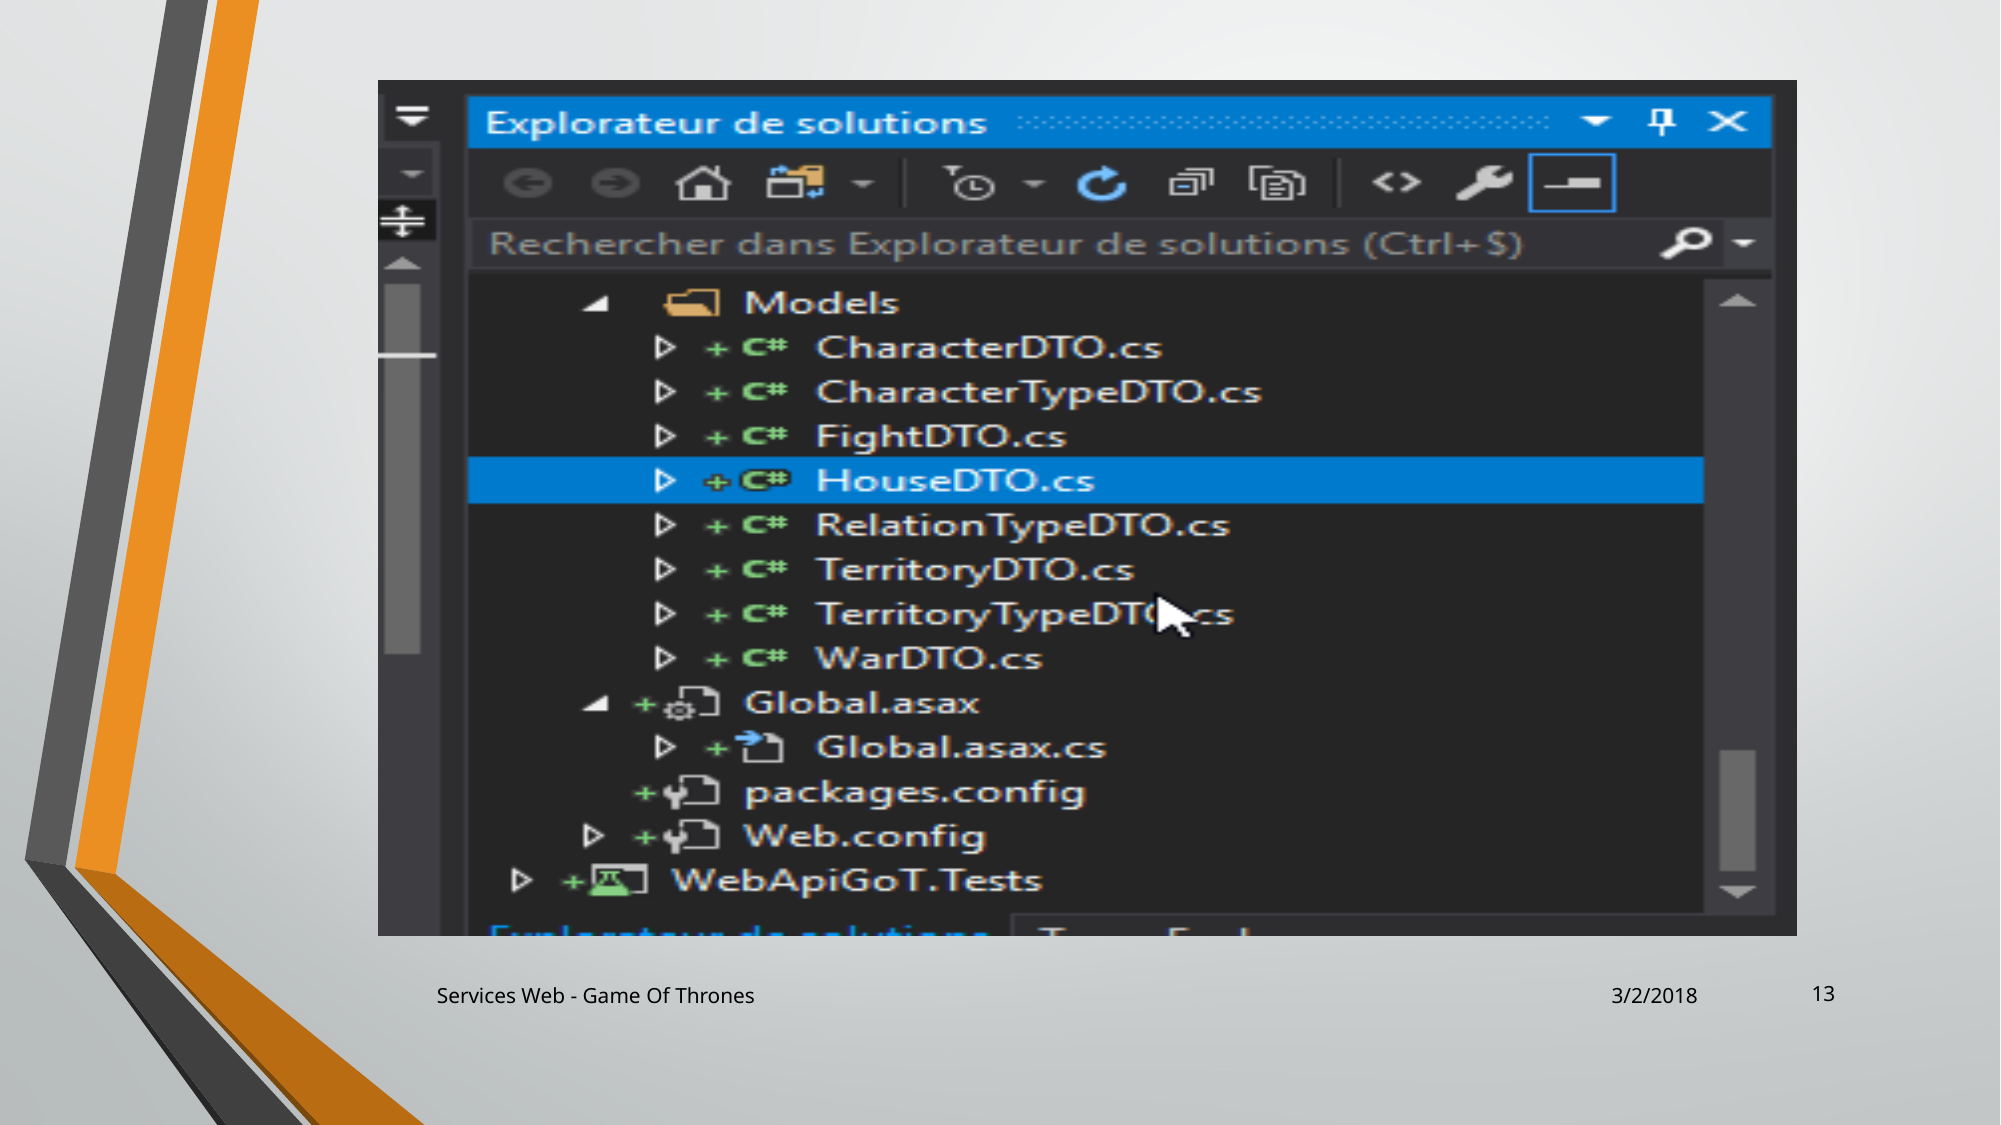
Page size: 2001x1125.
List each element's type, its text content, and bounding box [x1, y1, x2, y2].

text_box 3/2/2018 [1596, 965, 1785, 1025]
text_box ‹#› [1796, 965, 1887, 1025]
picture [378, 80, 1797, 936]
text_box Services Web - Game Of Thrones [421, 965, 1585, 1025]
